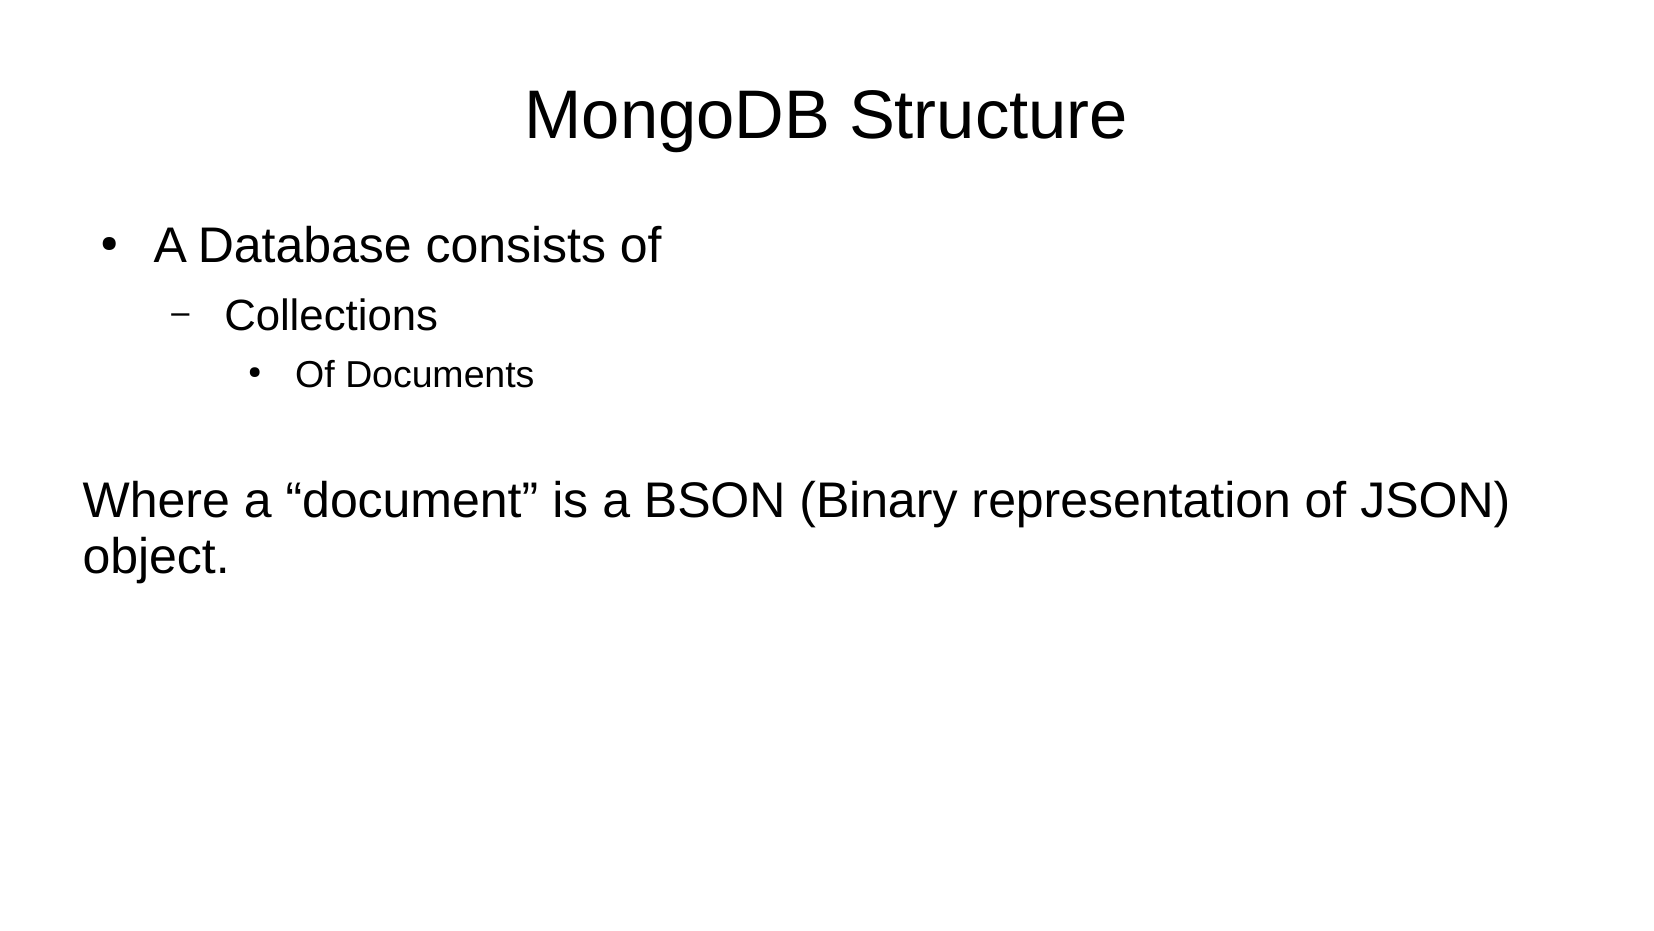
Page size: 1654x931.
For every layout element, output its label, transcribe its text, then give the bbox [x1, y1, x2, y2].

list A Database consists of Collections Of Documents Where a “document” is a BSON (Binary representation of JSON) object. [82, 217, 1571, 758]
title MongoDB Structure [82, 37, 1571, 193]
